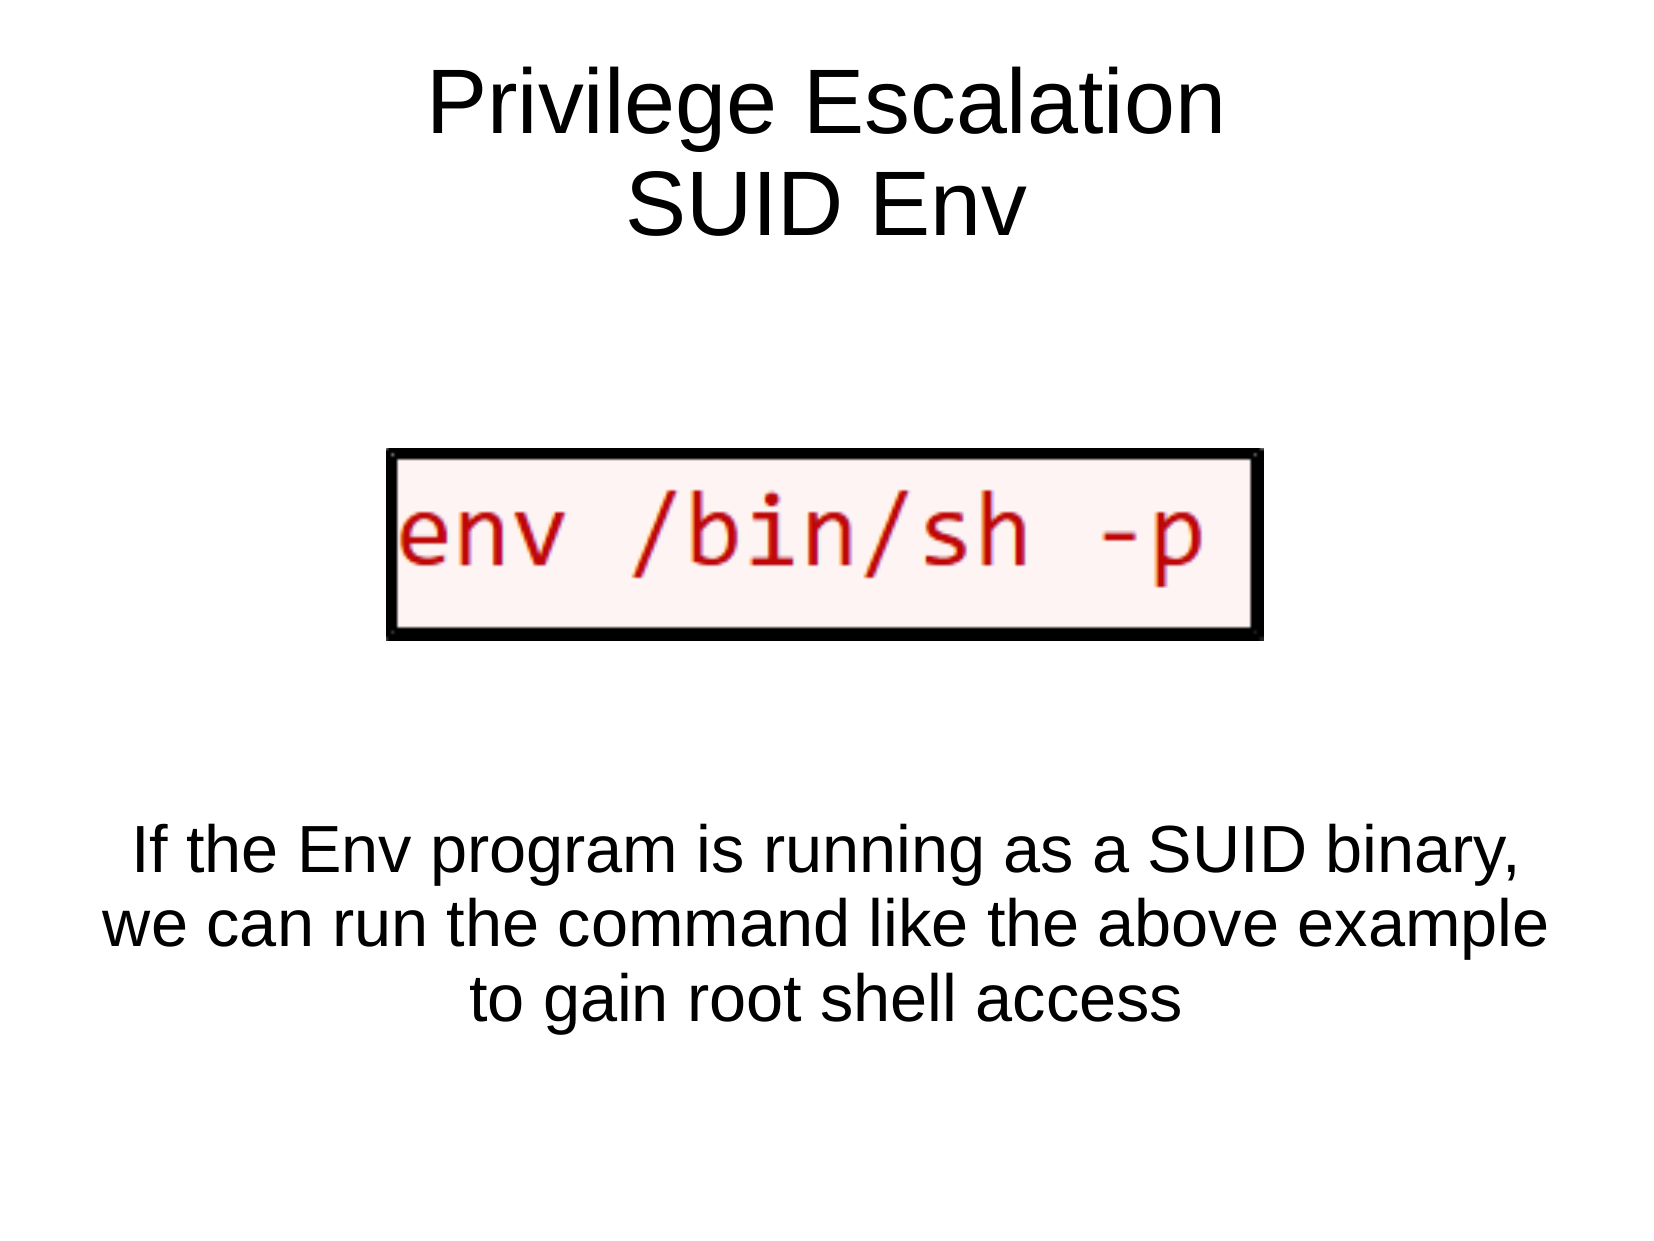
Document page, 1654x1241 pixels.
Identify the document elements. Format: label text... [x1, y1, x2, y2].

title Privilege Escalation SUID Env [82, 49, 1571, 257]
subtitle If the Env program is running as a SUID binary, we can run the command like the above example to gain root shell access [82, 290, 1571, 1109]
picture [386, 448, 1264, 641]
